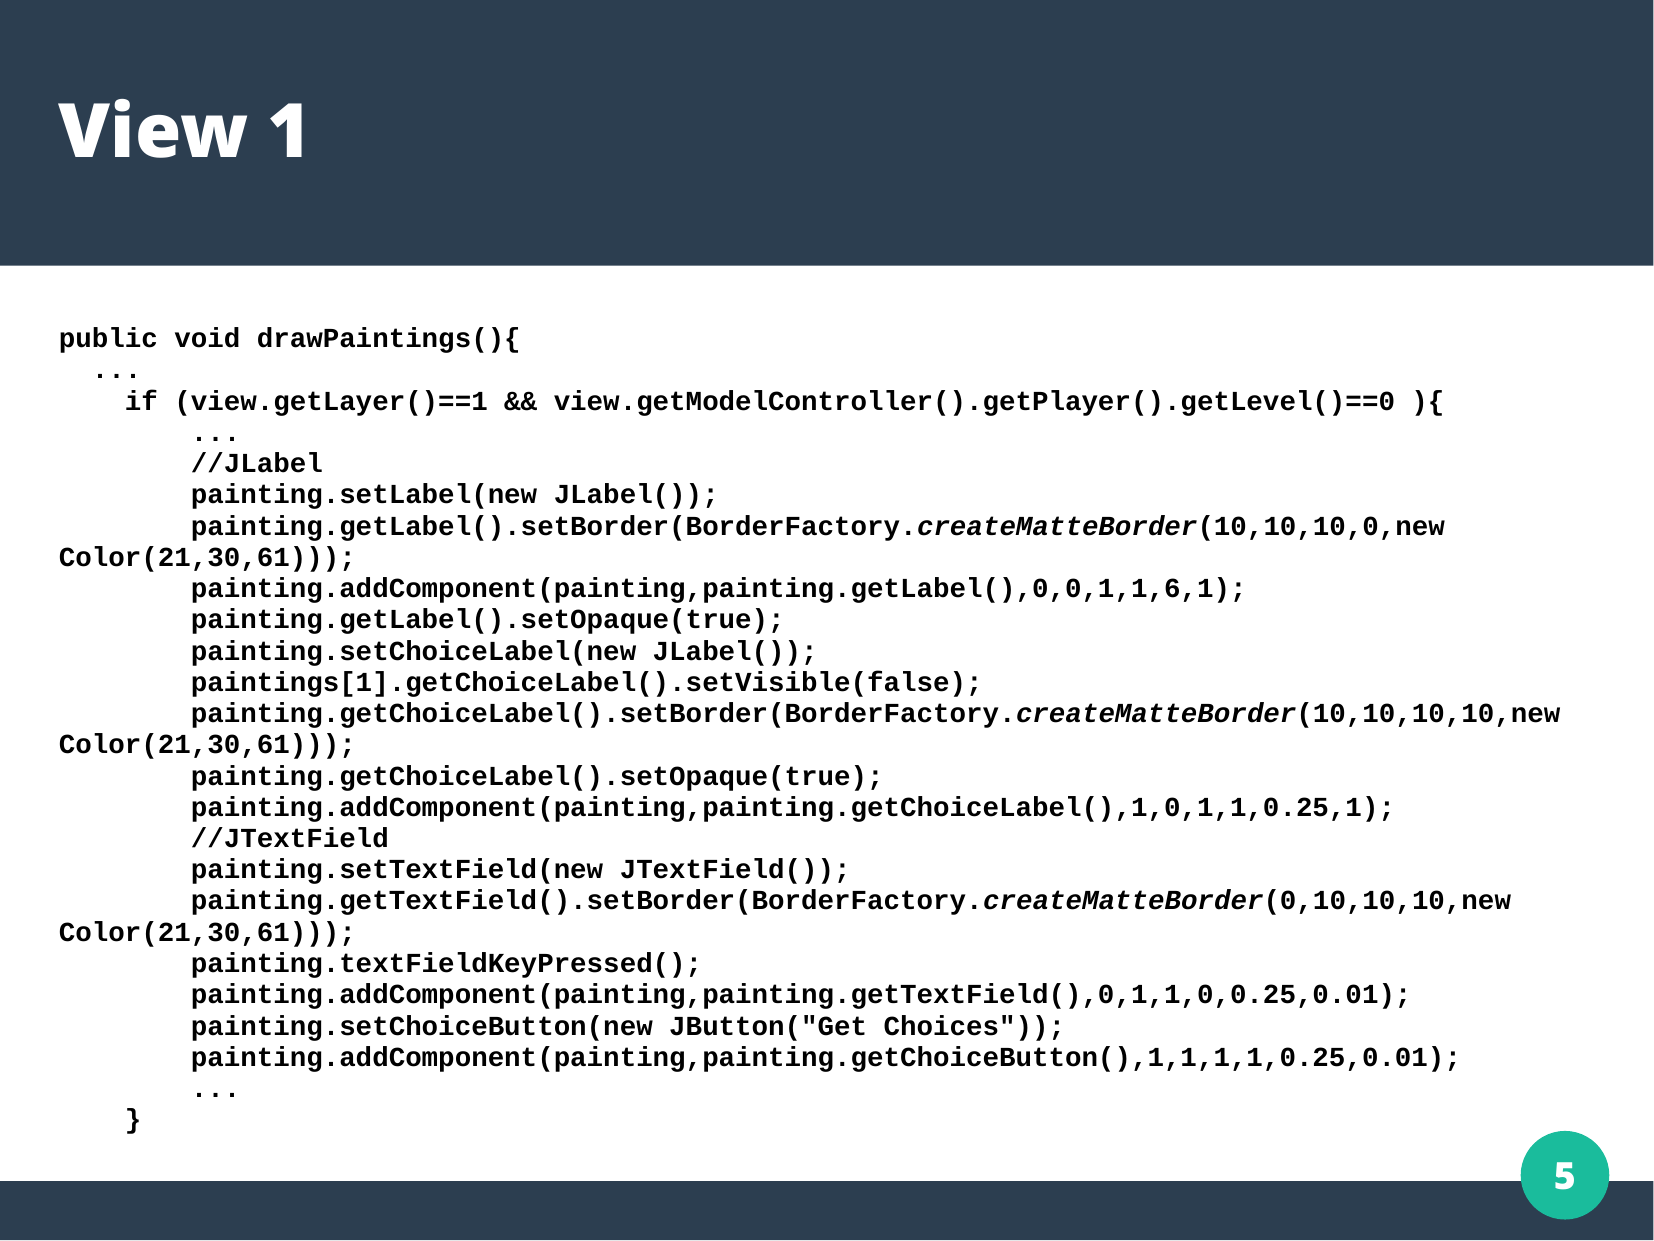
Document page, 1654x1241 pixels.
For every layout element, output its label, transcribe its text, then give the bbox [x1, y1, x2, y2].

title View 1 [59, 49, 1595, 207]
list public void drawPaintings(){ ... if (view.getLayer()==1 && view.getModelController().getPlayer().getLevel()==0 ){ ... //JLabel painting.setLabel(new JLabel()); painting.getLabel().setBorder(BorderFactory.createMatteBorder(10,10,10,0,new Color(21,30,61))); painting.addComponent(painting,painting.getLabel(),0,0,1,1,6,1); painting.getLabel().setOpaque(true); painting.setChoiceLabel(new JLabel()); paintings[1].getChoiceLabel().setVisible(false); painting.getChoiceLabel().setBorder(BorderFactory.createMatteBorder(10,10,10,10,new Color(21,30,61))); painting.getChoiceLabel().setOpaque(true); painting.addComponent(painting,painting.getChoiceLabel(),1,0,1,1,0.25,1); //JTextField painting.setTextField(new JTextField()); painting.getTextField().setBorder(BorderFactory.createMatteBorder(0,10,10,10,new Color(21,30,61))); painting.textFieldKeyPressed(); painting.addComponent(painting,painting.getTextField(),0,1,1,0,0.25,0.01); painting.setChoiceButton(new JButton("Get Choices")); painting.addComponent(painting,painting.getChoiceButton(),1,1,1,1,0.25,0.01); ... } [59, 324, 1595, 1152]
